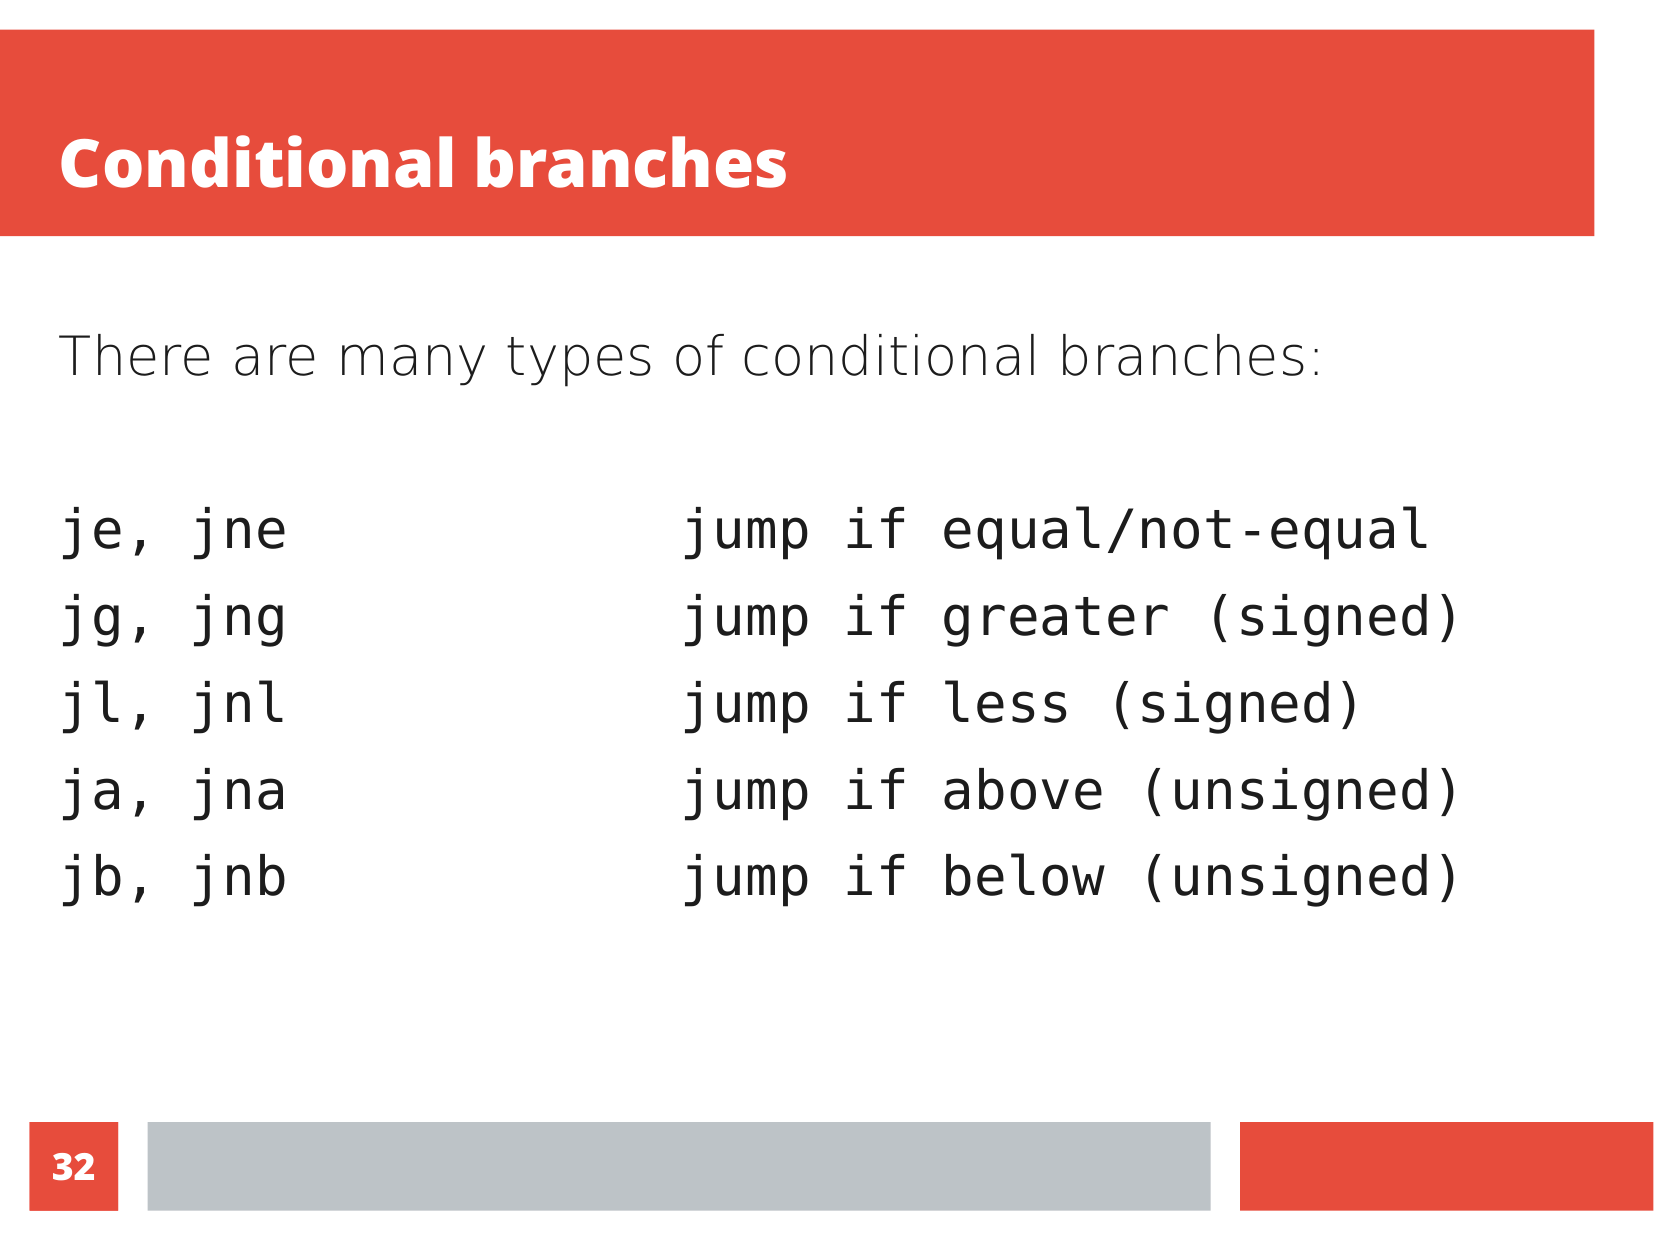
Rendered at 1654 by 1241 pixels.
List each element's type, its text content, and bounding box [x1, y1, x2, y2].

list There are many types of conditional branches: je, jne jump if equal/not-equal jg, jng jump if greater (signed) jl, jnl jump if less (signed) ja, jna jump if above (unsigned) jb, jnb jump if below (unsigned) [59, 324, 1565, 1093]
title Conditional branches [59, 59, 1595, 207]
